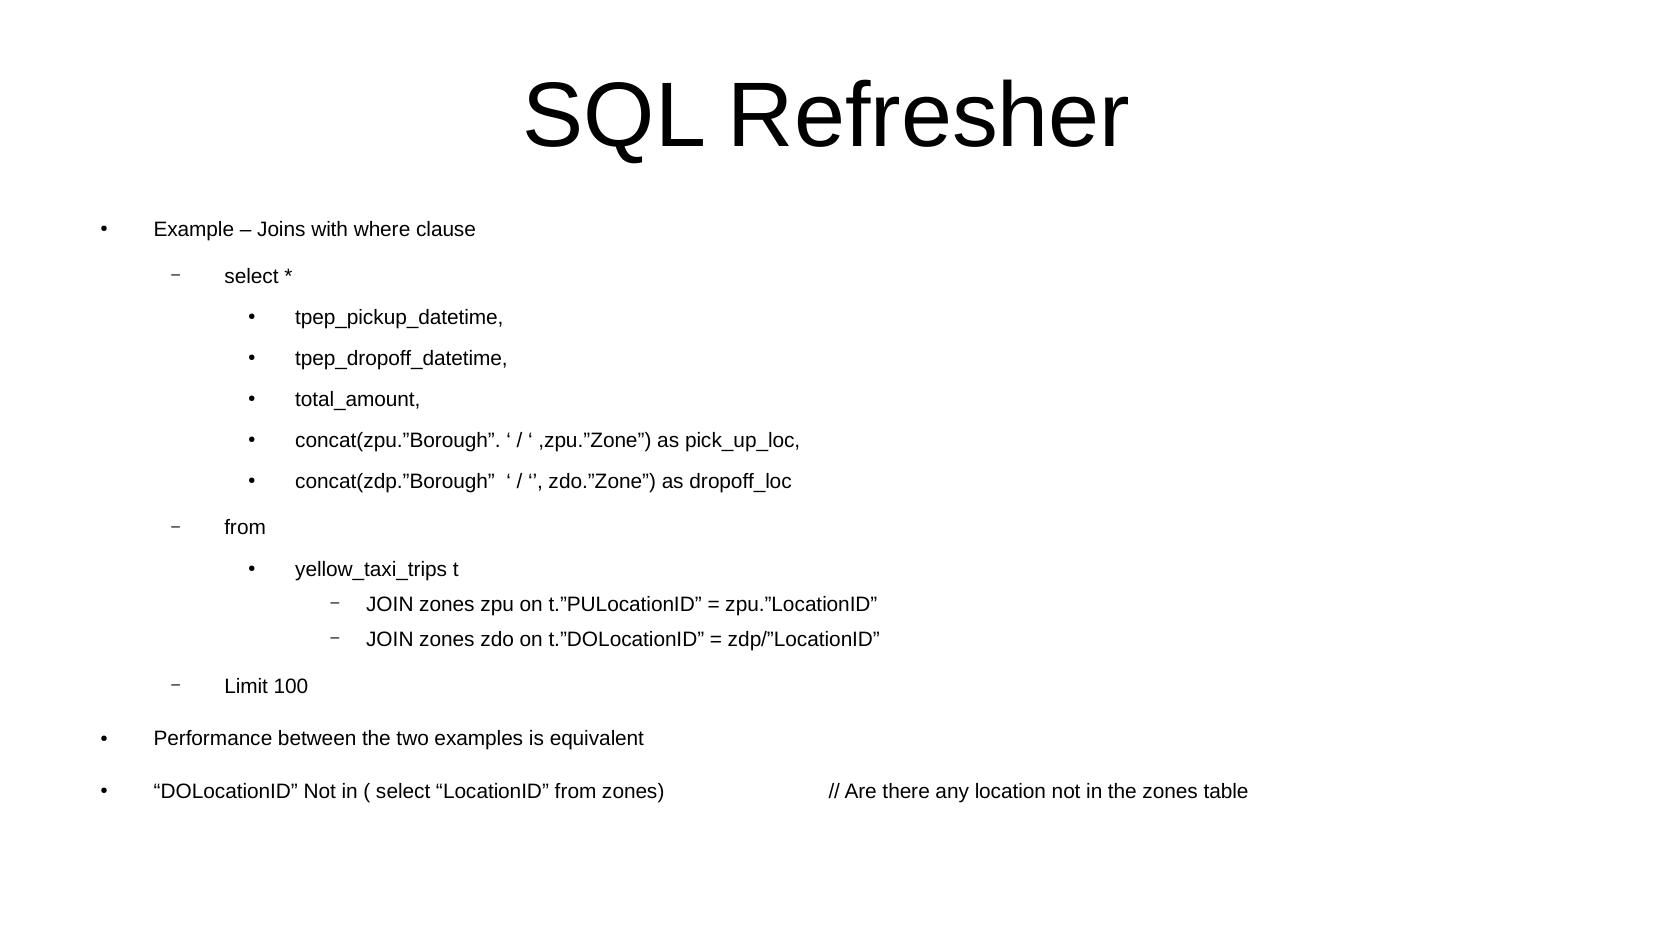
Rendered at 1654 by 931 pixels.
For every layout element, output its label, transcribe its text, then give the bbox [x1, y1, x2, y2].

list Example – Joins with where clause select * tpep_pickup_datetime, tpep_dropoff_datetime, total_amount, concat(zpu.”Borough”. ‘ / ‘ ,zpu.”Zone”) as pick_up_loc, concat(zdp.”Borough” ‘ / ‘’, zdo.”Zone”) as dropoff_loc from yellow_taxi_trips t JOIN zones zpu on t.”PULocationID” = zpu.”LocationID” JOIN zones zdo on t.”DOLocationID” = zdp/”LocationID” Limit 100 Performance between the two examples is equivalent “DOLocationID” Not in ( select “LocationID” from zones) // Are there any location not in the zones table [82, 217, 1636, 916]
title SQL Refresher [82, 37, 1571, 193]
